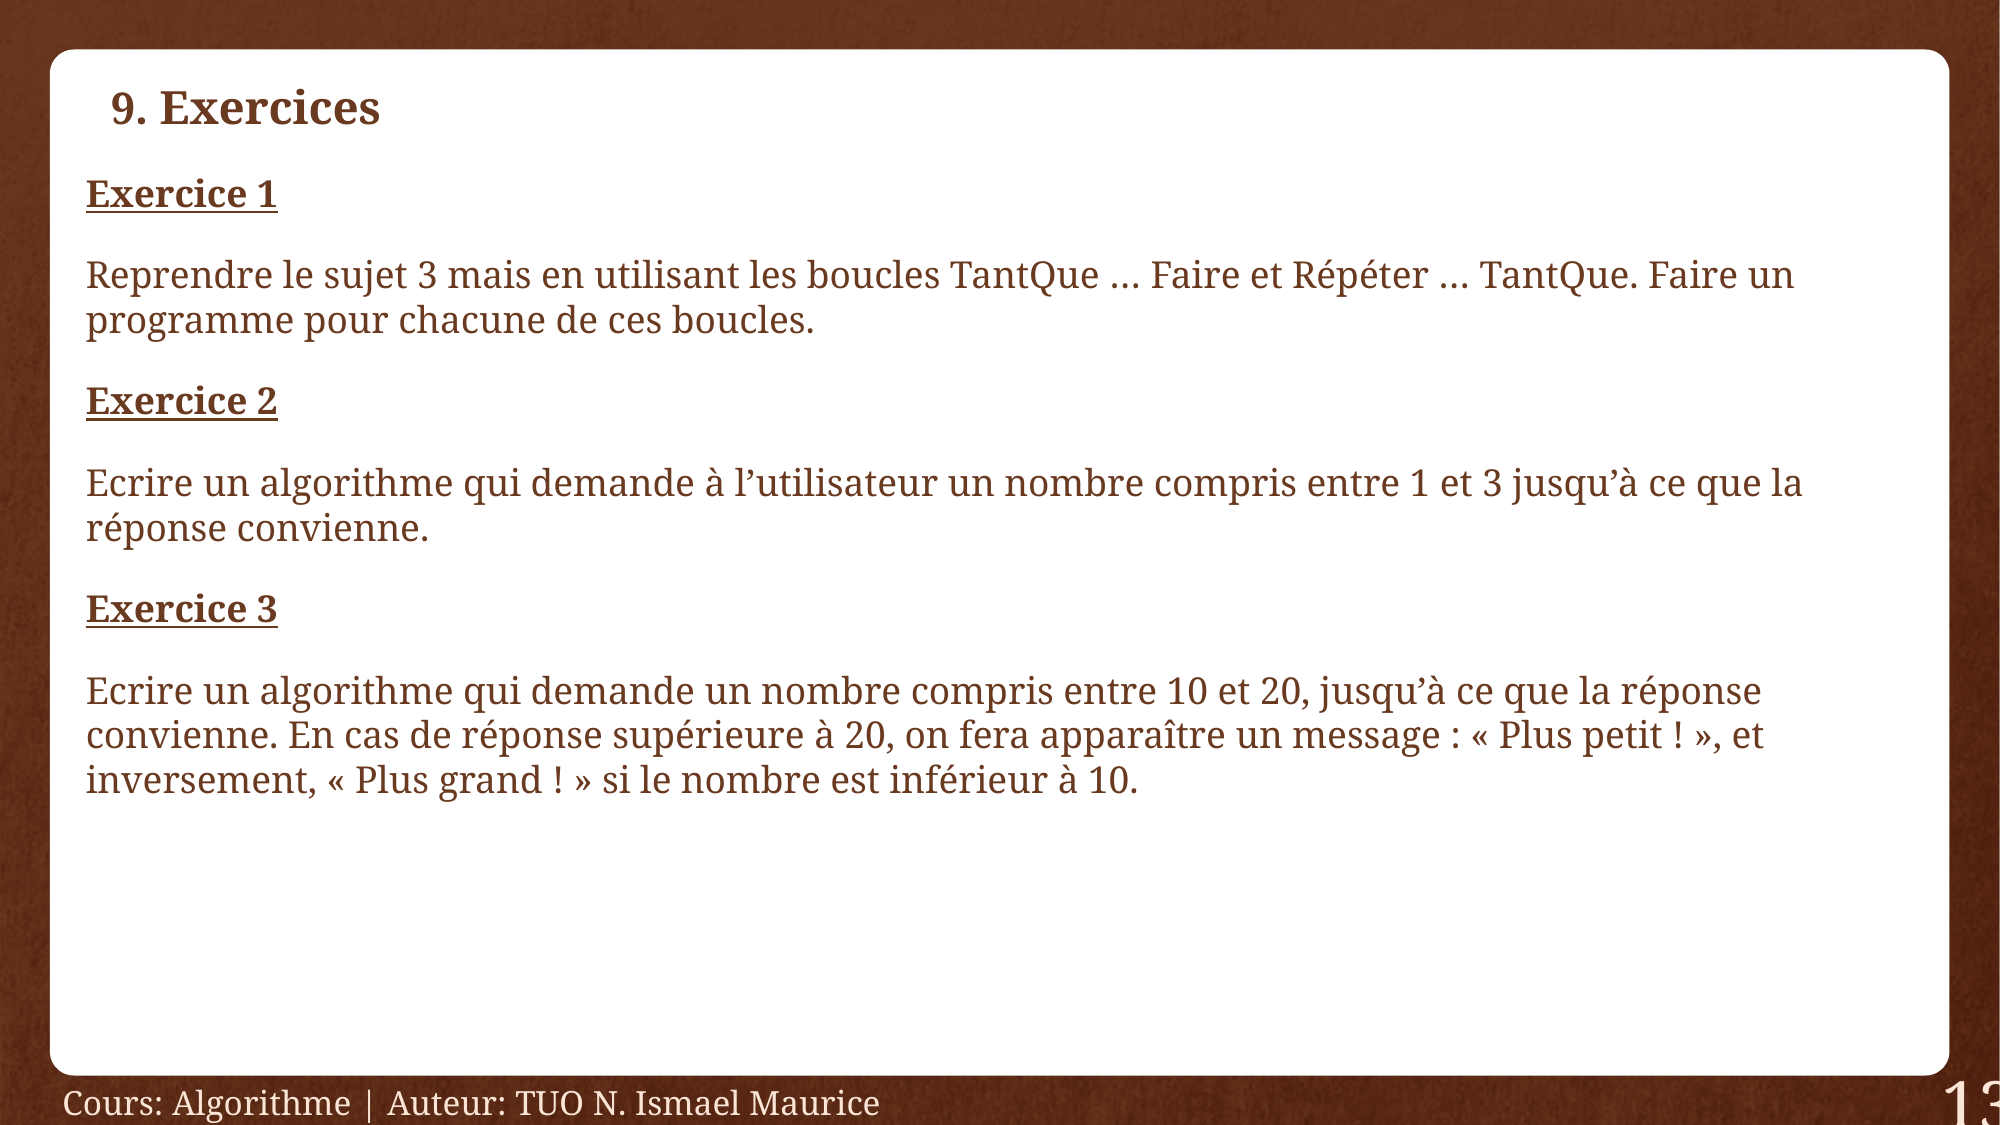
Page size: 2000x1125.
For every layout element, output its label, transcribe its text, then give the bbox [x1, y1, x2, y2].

list Exercice 1 Reprendre le sujet 3 mais en utilisant les boucles TantQue … Faire et Répéter … TantQue. Faire un programme pour chacune de ces boucles. Exercice 2 Ecrire un algorithme qui demande à l’utilisateur un nombre compris entre 1 et 3 jusqu’à ce que la réponse convienne. Exercice 3 Ecrire un algorithme qui demande un nombre compris entre 10 et 20, jusqu’à ce que la réponse convienne. En cas de réponse supérieure à 20, on fera apparaître un message : « Plus petit ! », et inversement, « Plus grand ! » si le nombre est inférieur à 10. [70, 162, 1929, 815]
text_box Cours: Algorithme | Auteur: TUO N. Ismael Maurice [47, 1074, 1264, 1125]
text_box [1926, 1055, 2000, 1124]
title 9. Exercices [95, 68, 1696, 142]
